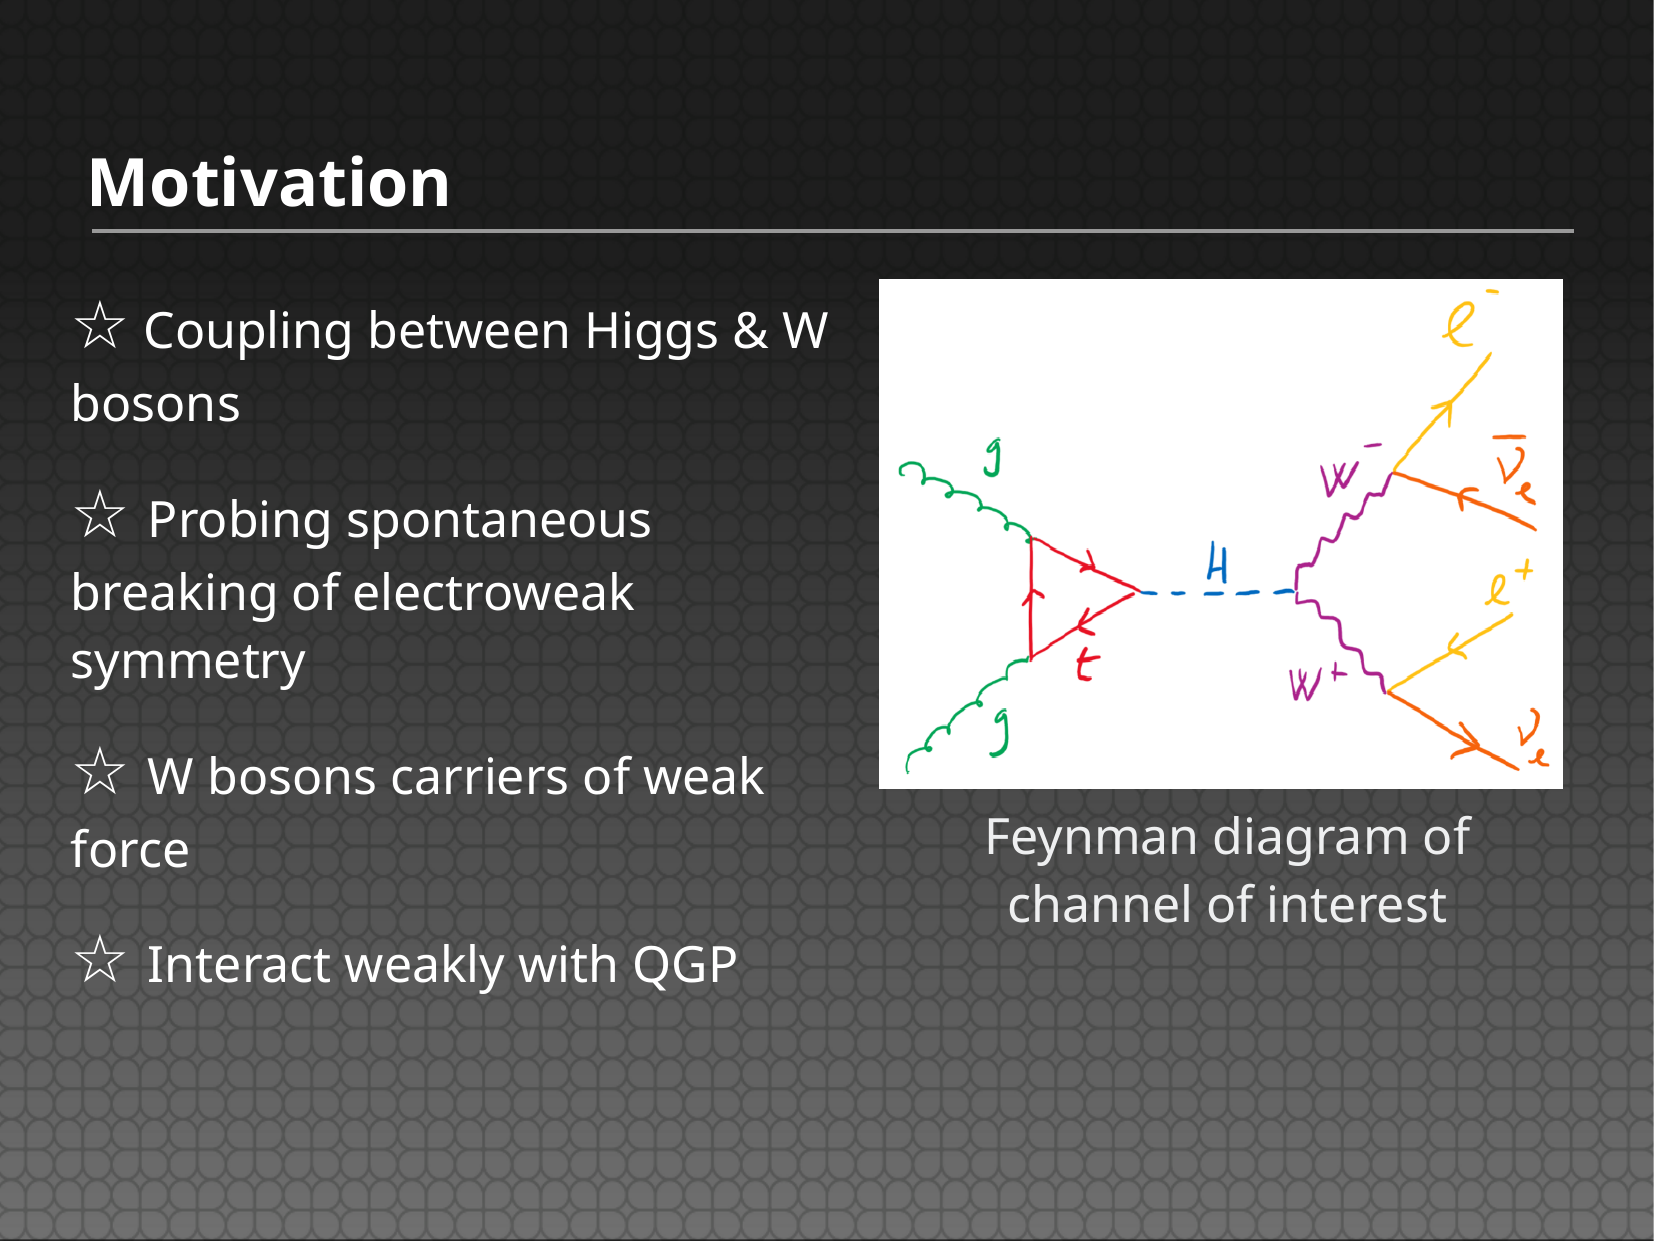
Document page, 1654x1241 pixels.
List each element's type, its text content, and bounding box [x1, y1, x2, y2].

list ☆ Coupling between Higgs & W bosons ☆ Probing spontaneous breaking of electroweak symmetry ☆ W bosons carriers of weak force ☆ Interact weakly with QGP [0, 277, 852, 1193]
picture [0, 0, 1654, 1241]
title Motivation [86, 112, 633, 249]
text_box Feynman diagram of channel of interest [879, 793, 1576, 996]
